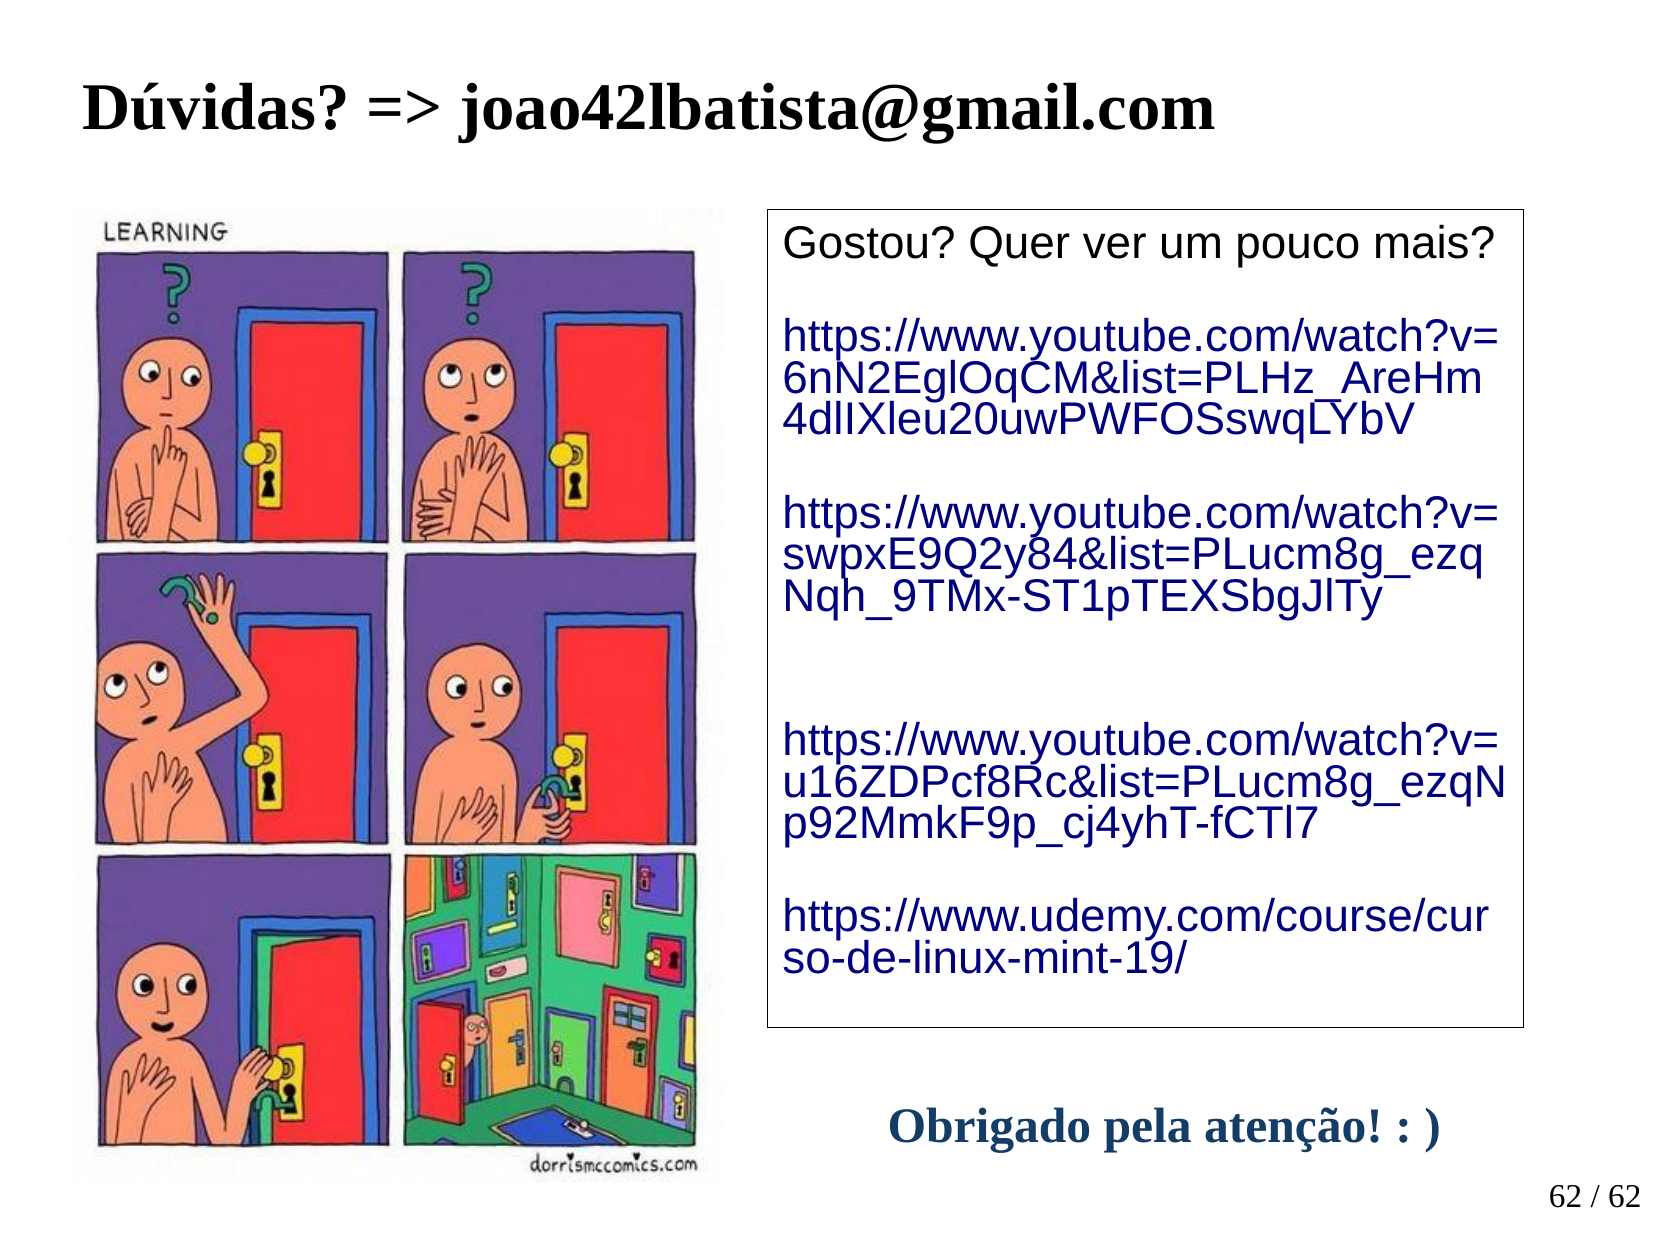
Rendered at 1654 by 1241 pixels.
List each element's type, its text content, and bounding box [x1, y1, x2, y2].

text_box Gostou? Quer ver um pouco mais? https://www.youtube.com/watch?v=6nN2EglOqCM&list=PLHz_AreHm4dlIXleu20uwPWFOSswqLYbV https://www.youtube.com/watch?v=swpxE9Q2y84&list=PLucm8g_ezqNqh_9TMx-ST1pTEXSbgJlTy https://www.youtube.com/watch?v=u16ZDPcf8Rc&list=PLucm8g_ezqNp92MmkF9p_cj4yhT-fCTl7 https://www.udemy.com/course/curso-de-linux-mint-19/ [767, 209, 1524, 1028]
list Obrigado pela atenção! : ) [815, 1098, 1441, 1193]
title Dúvidas? => joao42lbatista@gmail.com [82, 49, 1571, 166]
picture [70, 207, 723, 1182]
